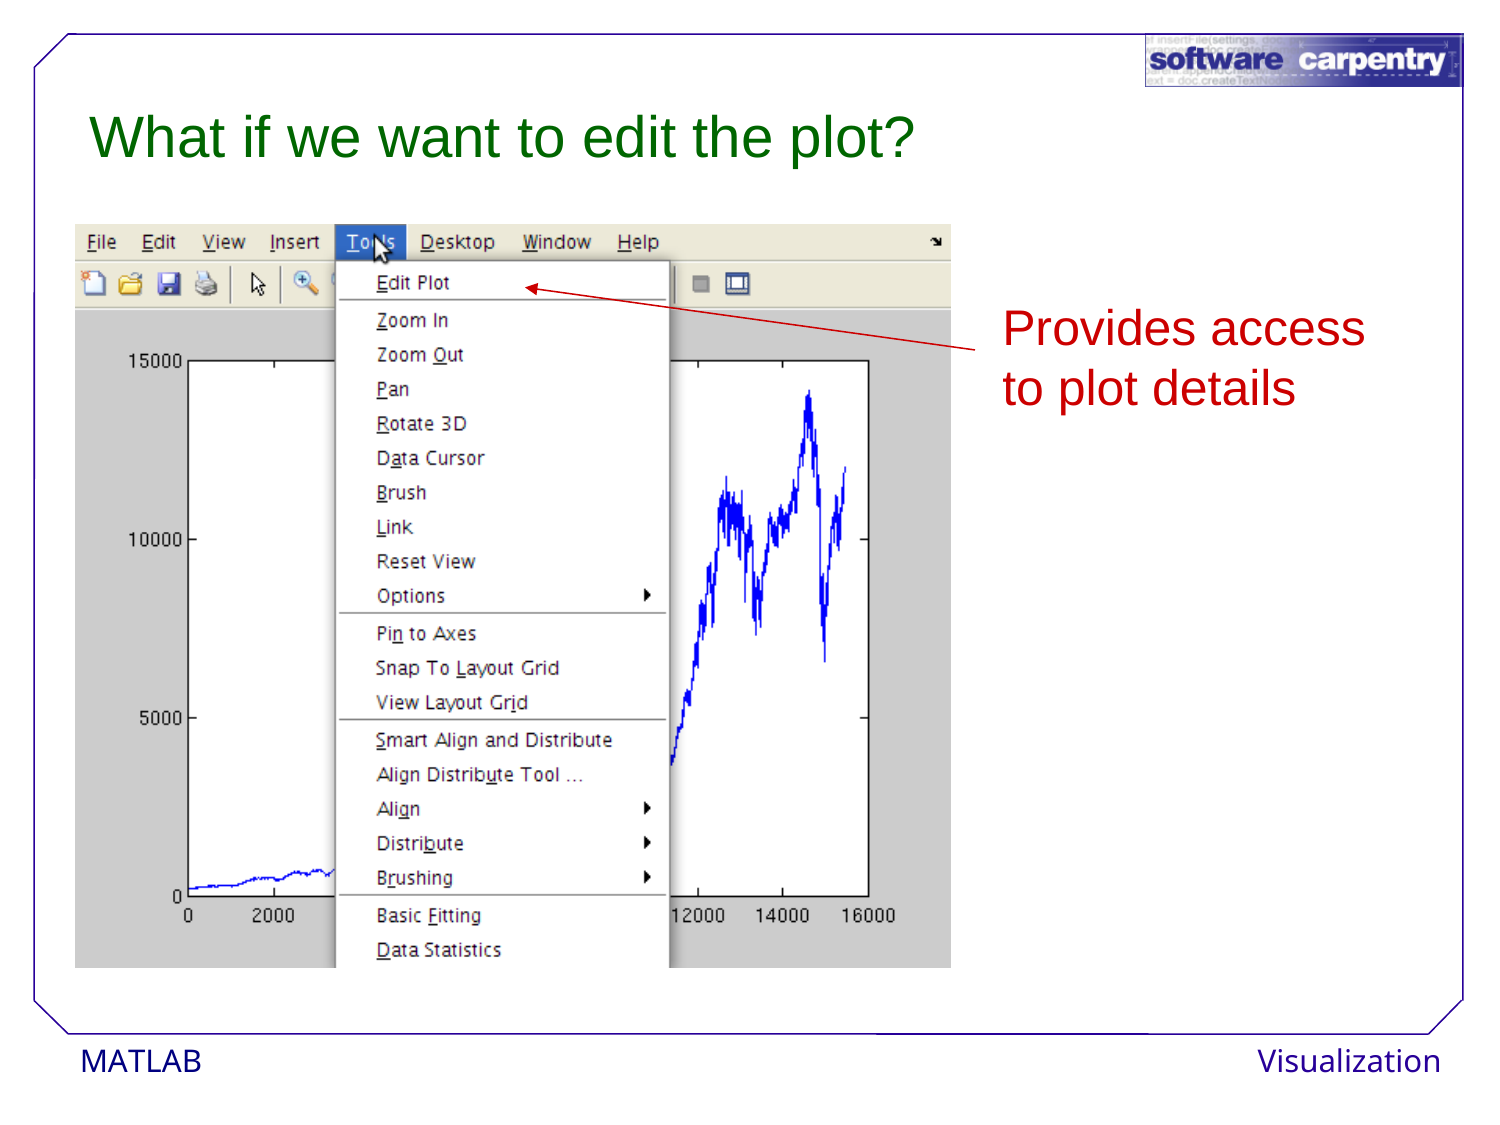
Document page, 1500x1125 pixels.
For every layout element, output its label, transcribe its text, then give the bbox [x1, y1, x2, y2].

text_box Provides access to plot details [987, 287, 1426, 423]
list What if we want to edit the plot? [75, 99, 1363, 1013]
picture [1145, 33, 1464, 87]
